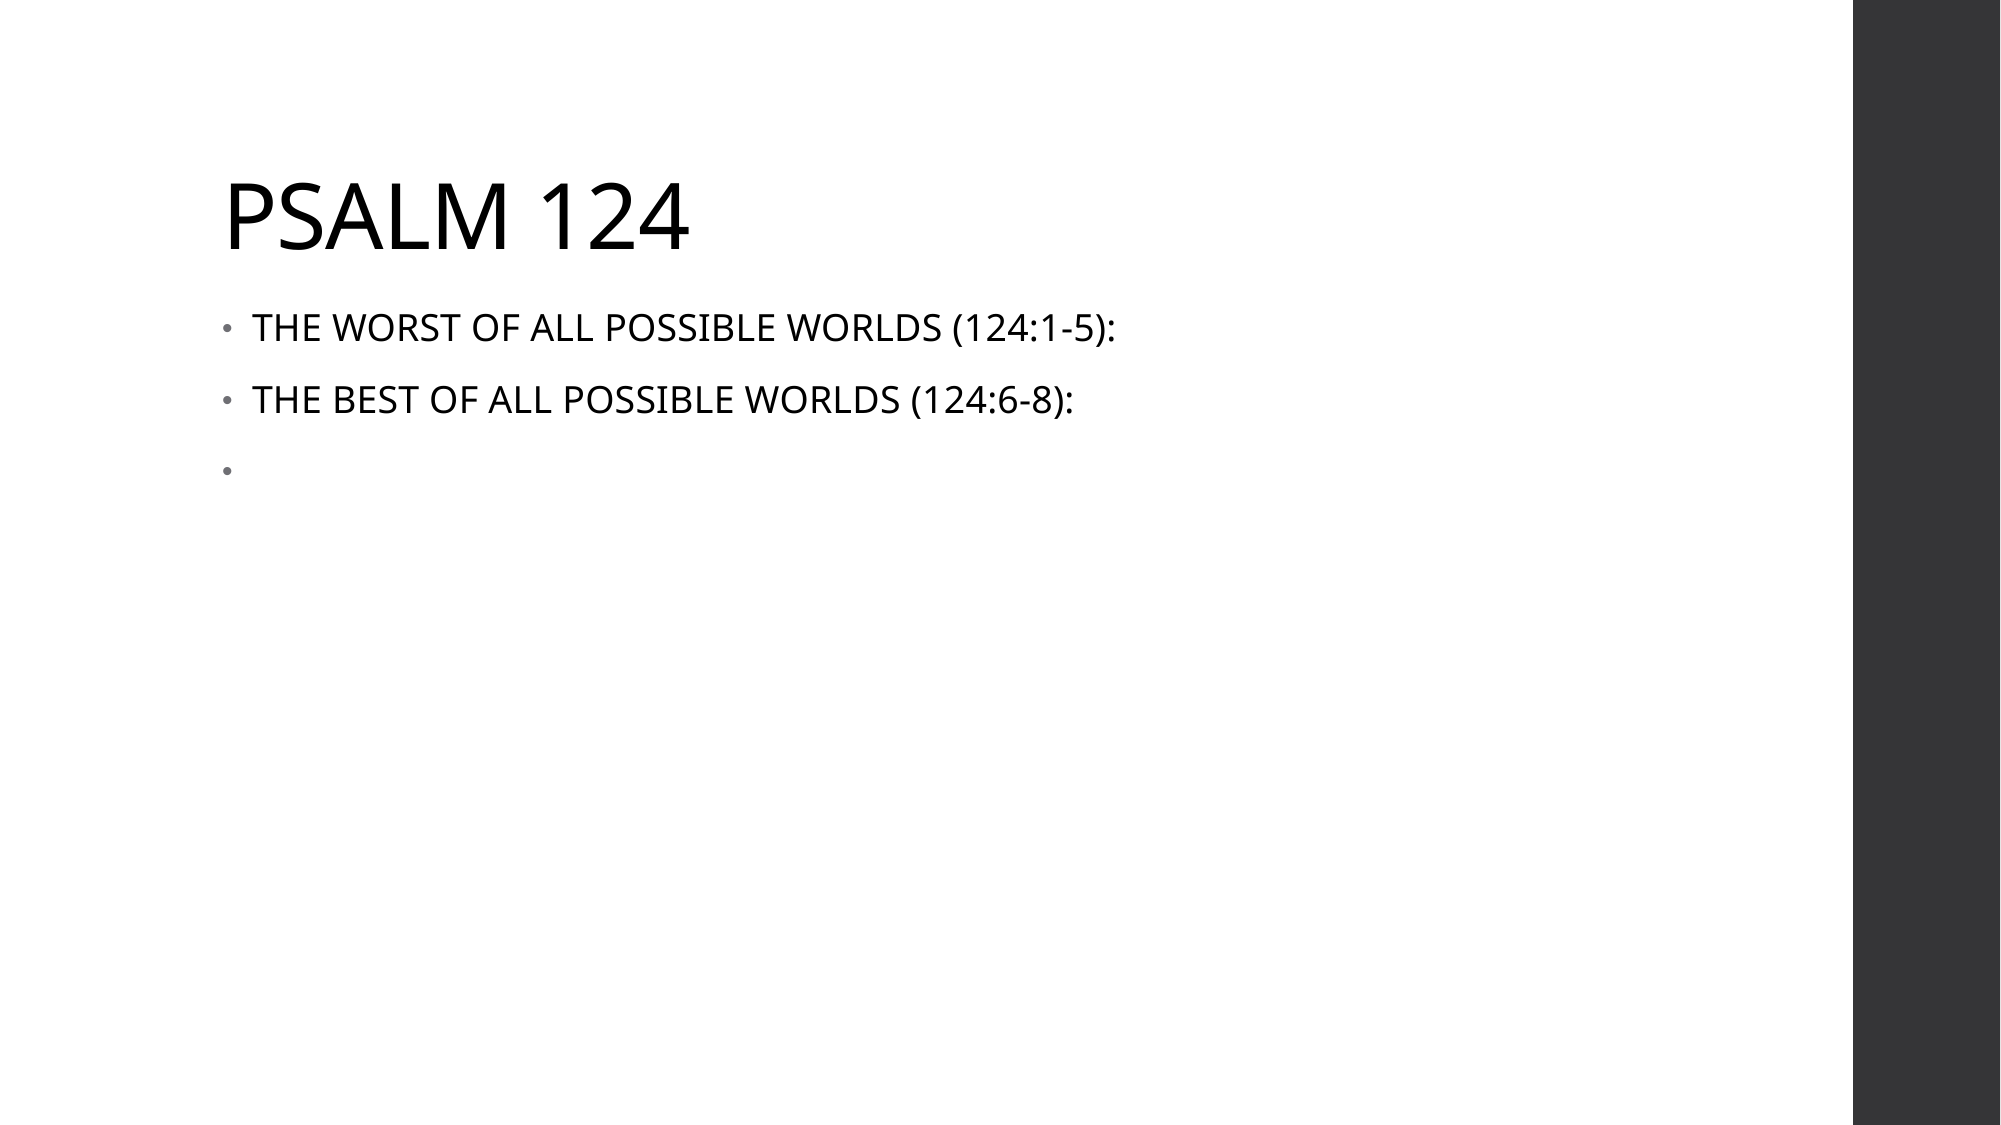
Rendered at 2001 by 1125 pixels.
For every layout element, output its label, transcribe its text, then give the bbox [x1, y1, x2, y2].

title PSALM 124 [206, 60, 1797, 278]
list THE WORST OF ALL POSSIBLE WORLDS (124:1-5): THE BEST OF ALL POSSIBLE WORLDS (124:6-8): [206, 299, 1617, 1014]
